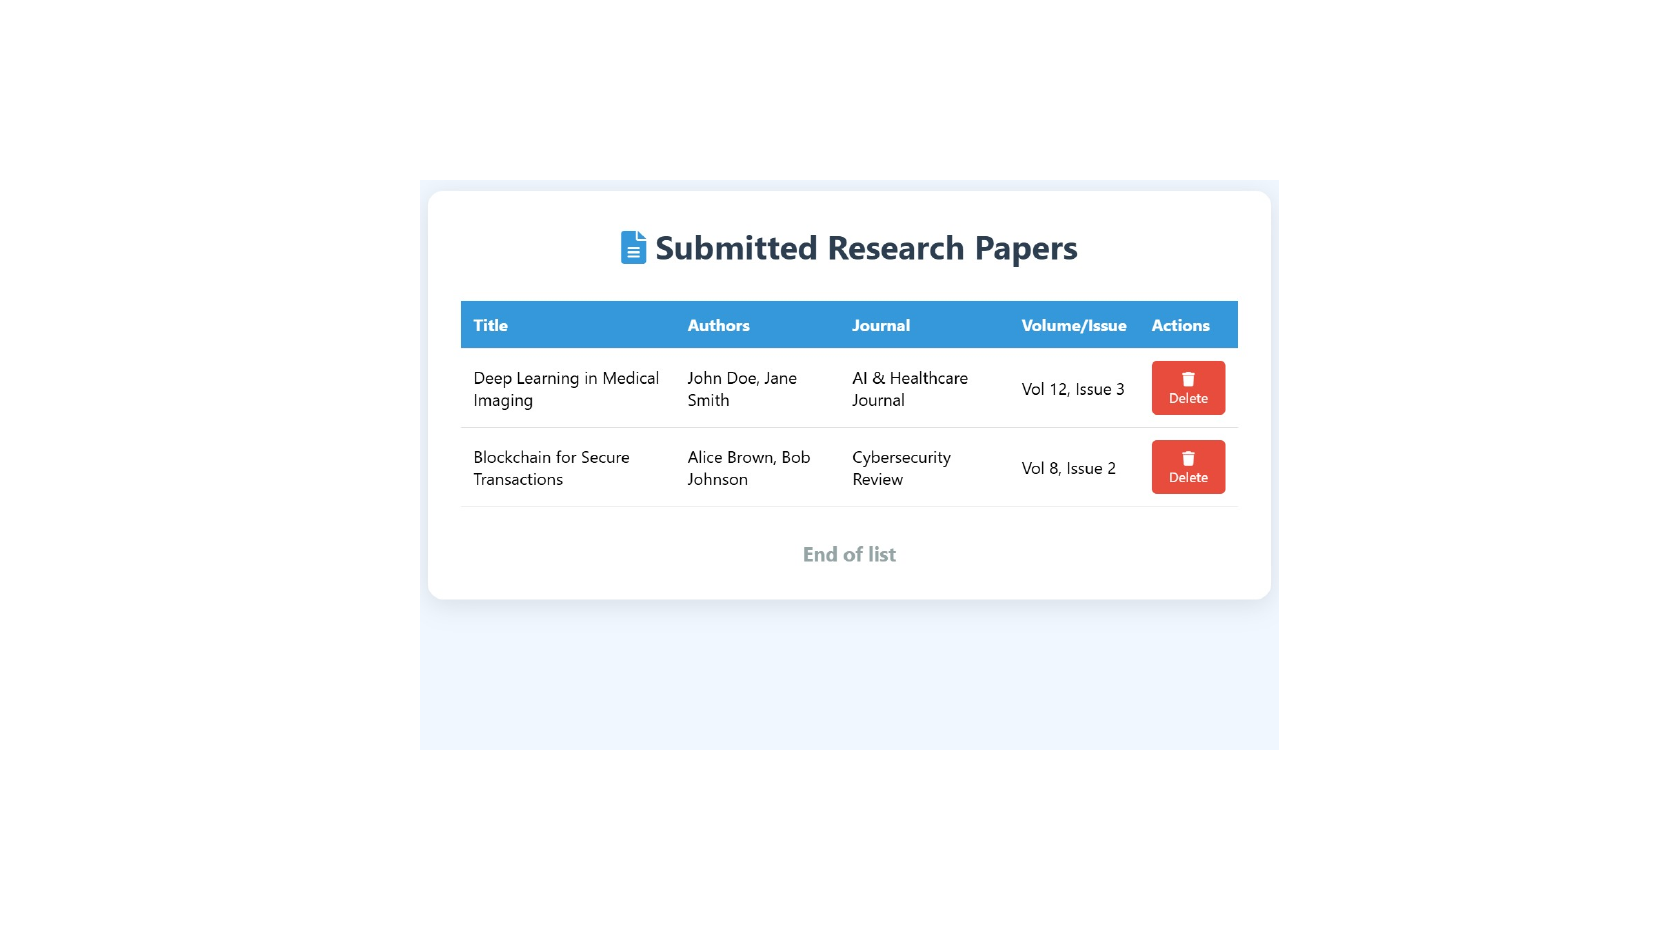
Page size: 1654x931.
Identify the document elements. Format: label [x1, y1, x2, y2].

picture [420, 180, 1279, 751]
